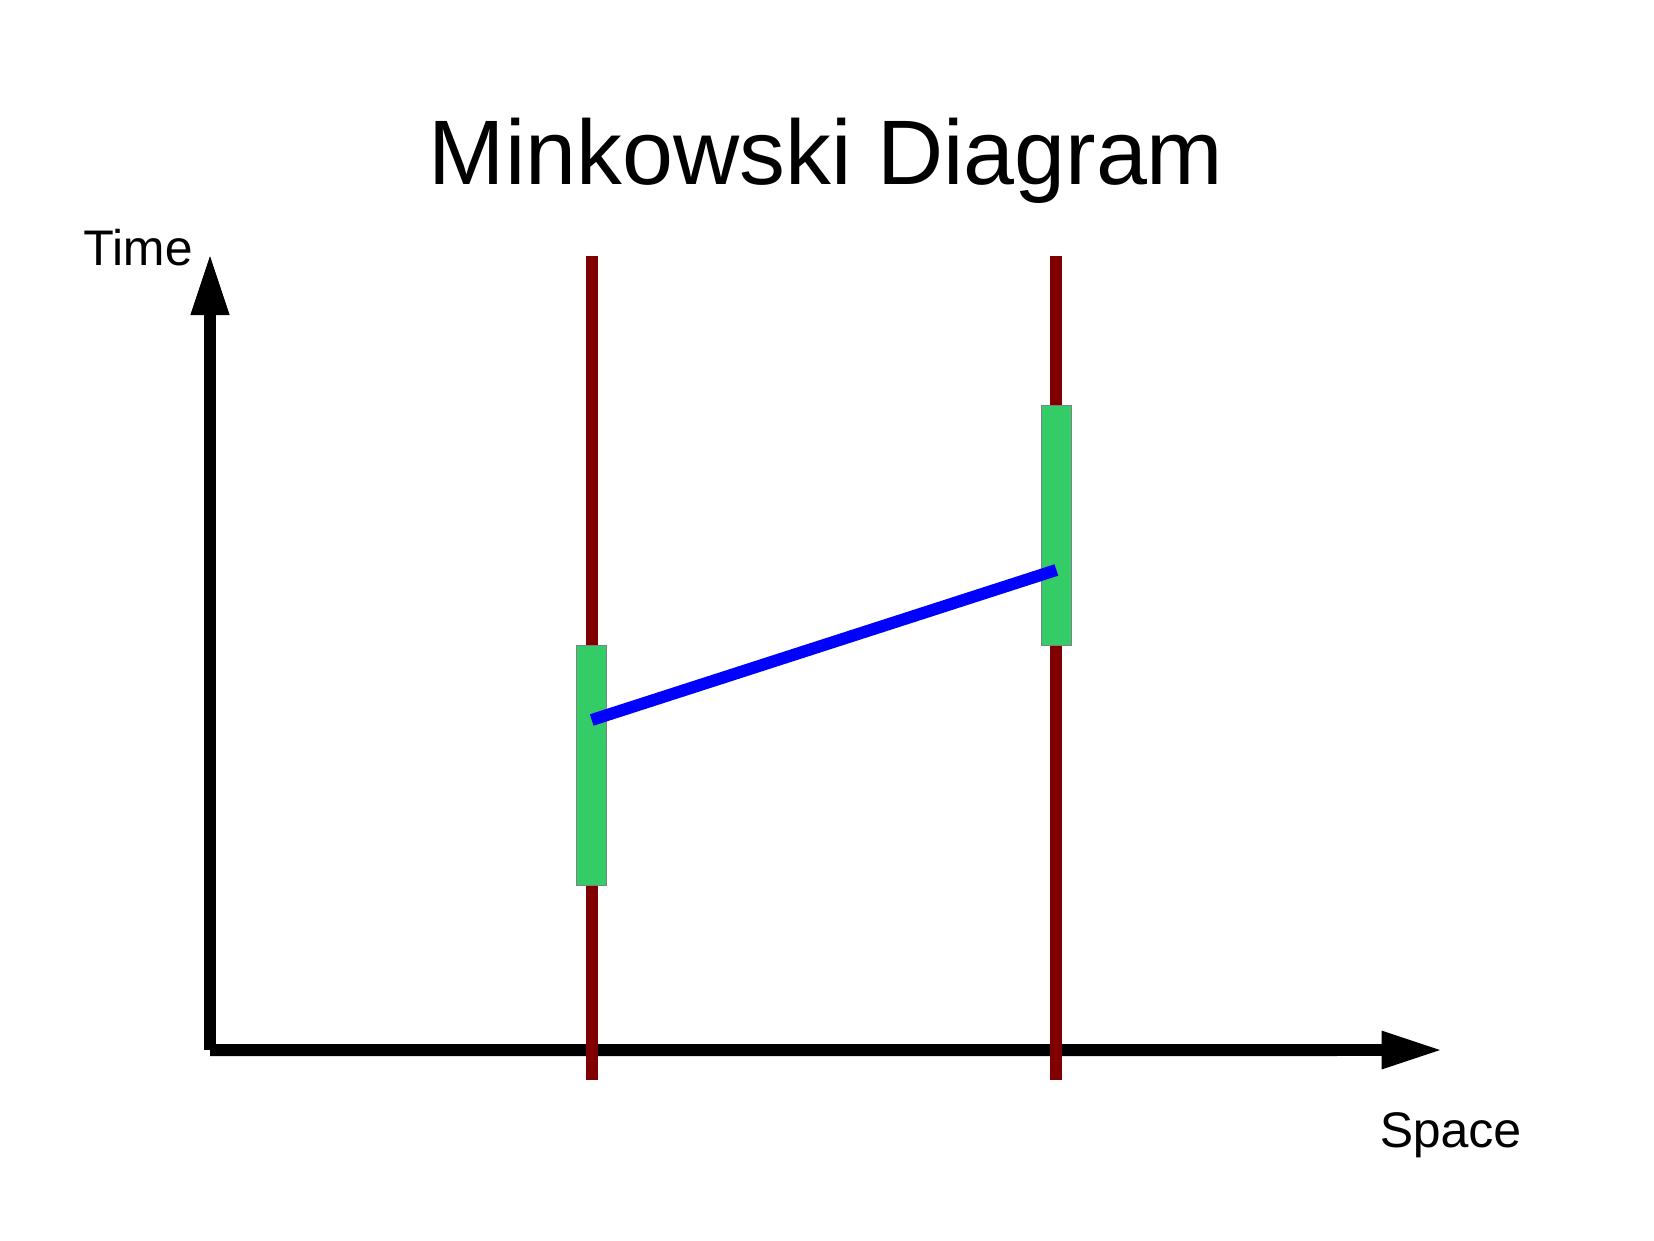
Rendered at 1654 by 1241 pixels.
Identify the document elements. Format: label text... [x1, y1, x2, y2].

title Minkowski Diagram [82, 49, 1571, 257]
text_box Time [68, 213, 294, 284]
text_box Space [1365, 1095, 1591, 1166]
text_box [1041, 405, 1072, 646]
text_box [576, 645, 607, 886]
